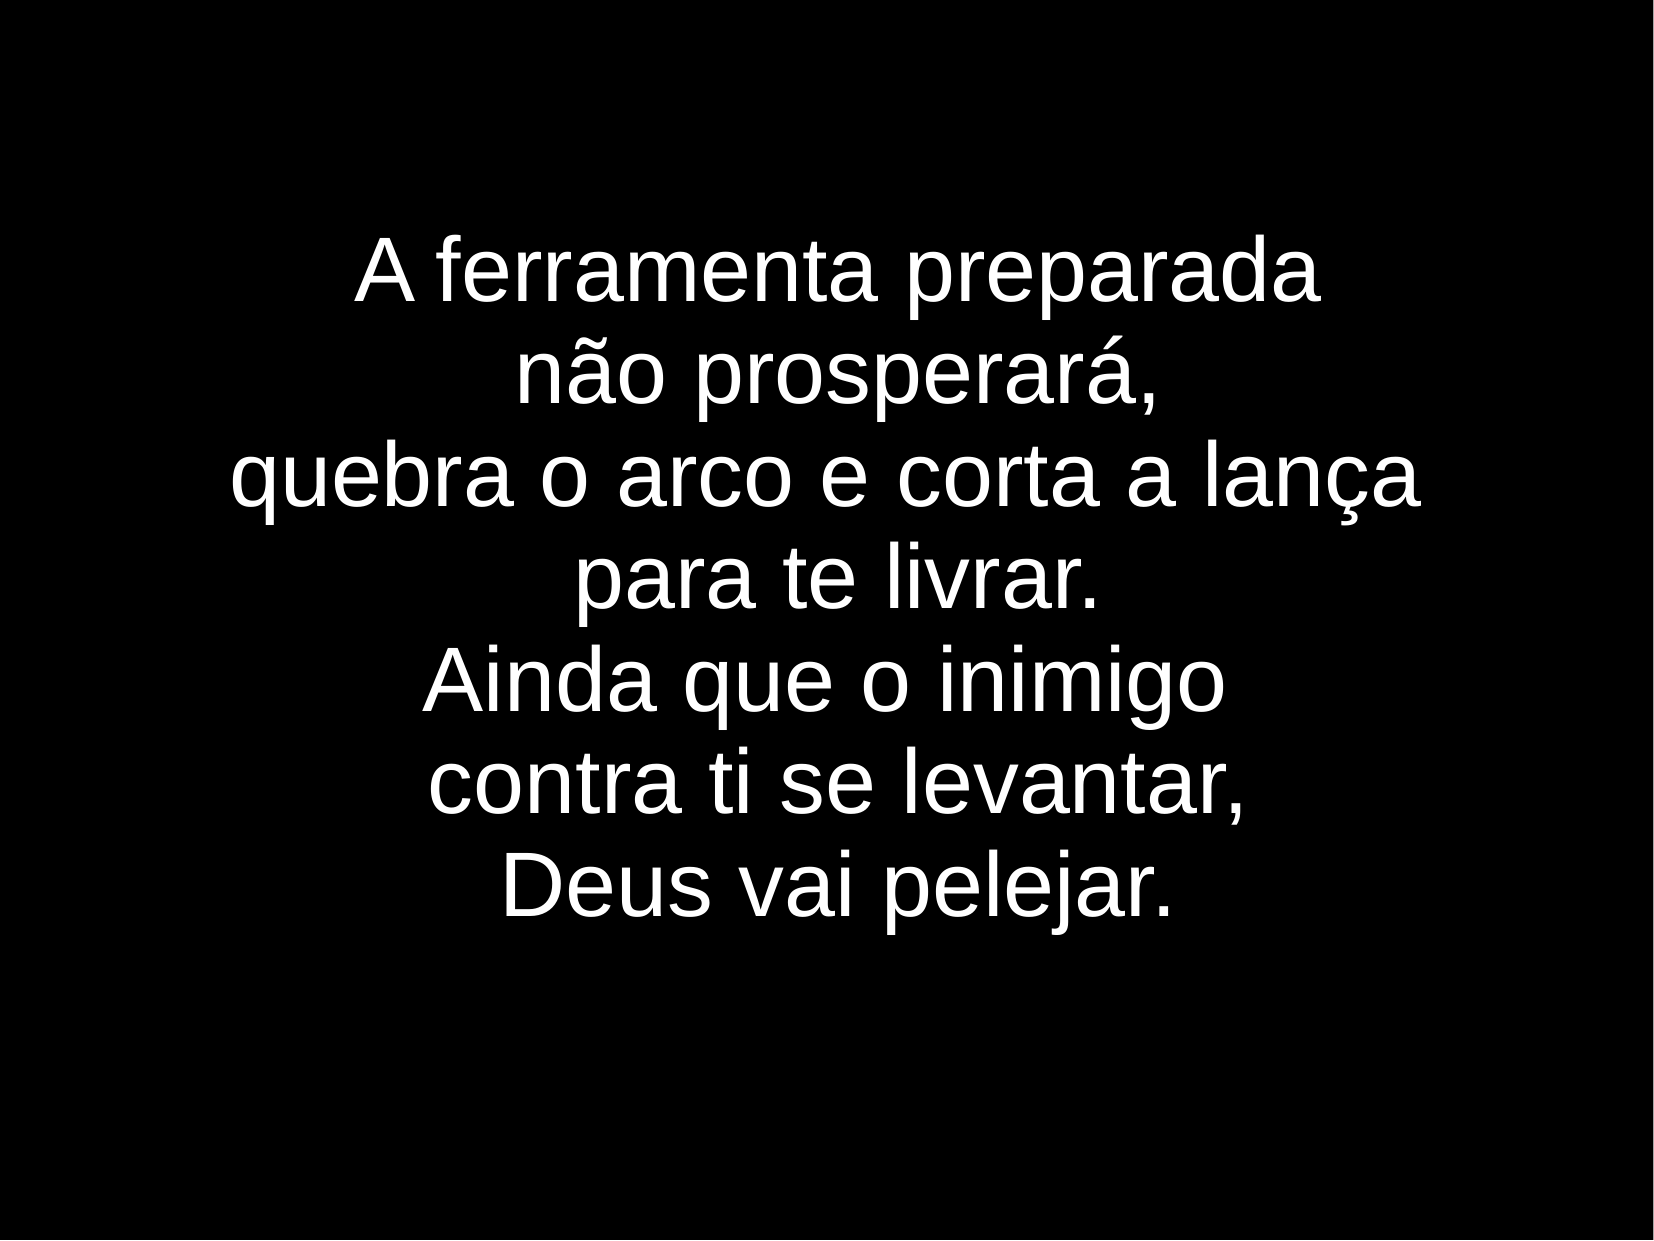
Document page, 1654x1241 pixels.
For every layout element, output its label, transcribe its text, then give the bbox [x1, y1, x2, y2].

text_box A ferramenta preparada não prosperará, quebra o arco e corta a lança para te livrar. Ainda que o inimigo contra ti se levantar, Deus vai pelejar. [35, 210, 1642, 945]
